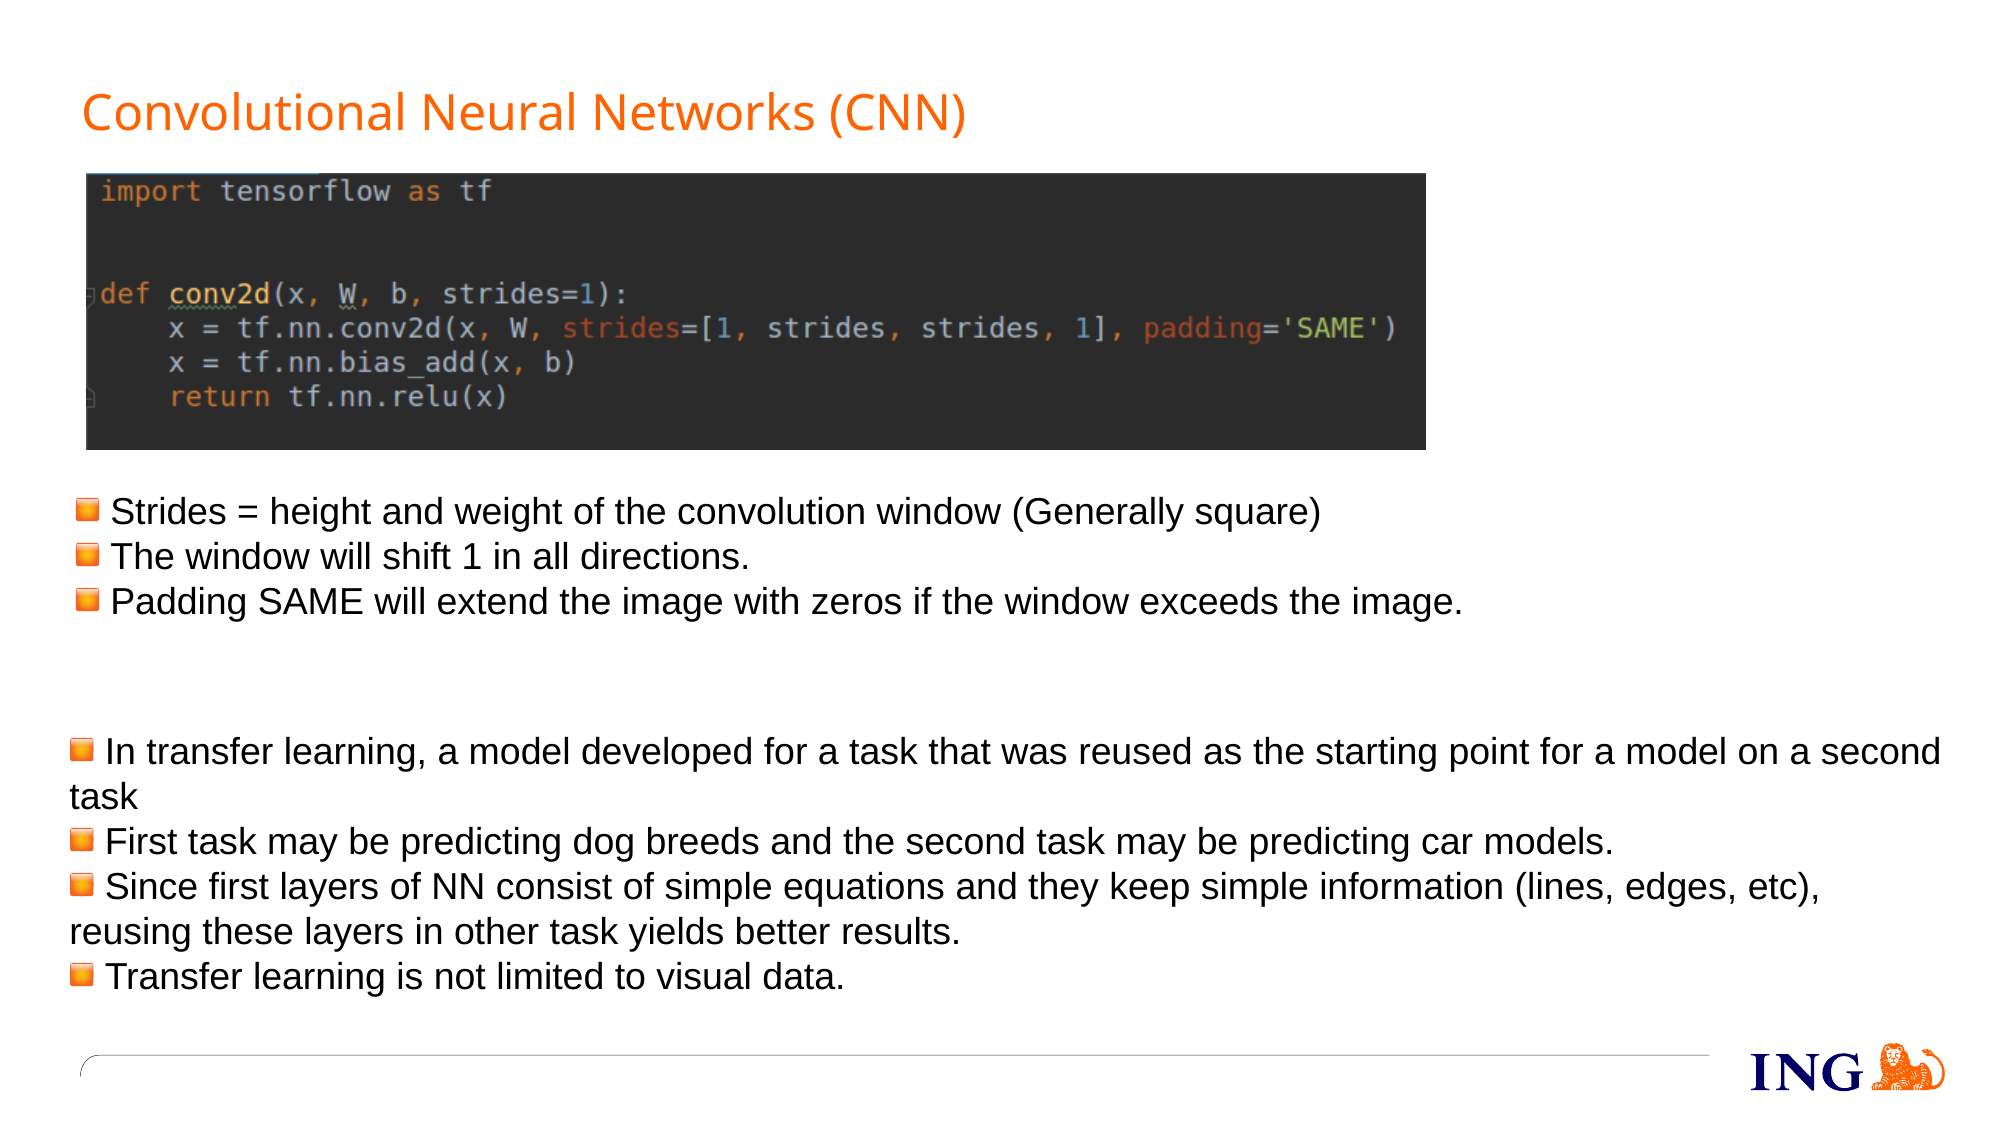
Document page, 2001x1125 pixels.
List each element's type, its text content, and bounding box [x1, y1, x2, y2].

text_box Convolutional Neural Networks (CNN) [81, 84, 1936, 142]
text_box Strides = height and weight of the convolution window (Generally square) The window will shift 1 in all directions. Padding SAME will extend the image with zeros if the window exceeds the image. [74, 487, 1956, 630]
text_box In transfer learning, a model developed for a task that was reused as the starting point for a model on a second task First task may be predicting dog breeds and the second task may be predicting car models. Since first layers of NN consist of simple equations and they keep simple information (lines, edges, etc), reusing these layers in other task yields better results. Transfer learning is not limited to visual data. [69, 727, 1950, 870]
picture [86, 173, 1426, 451]
